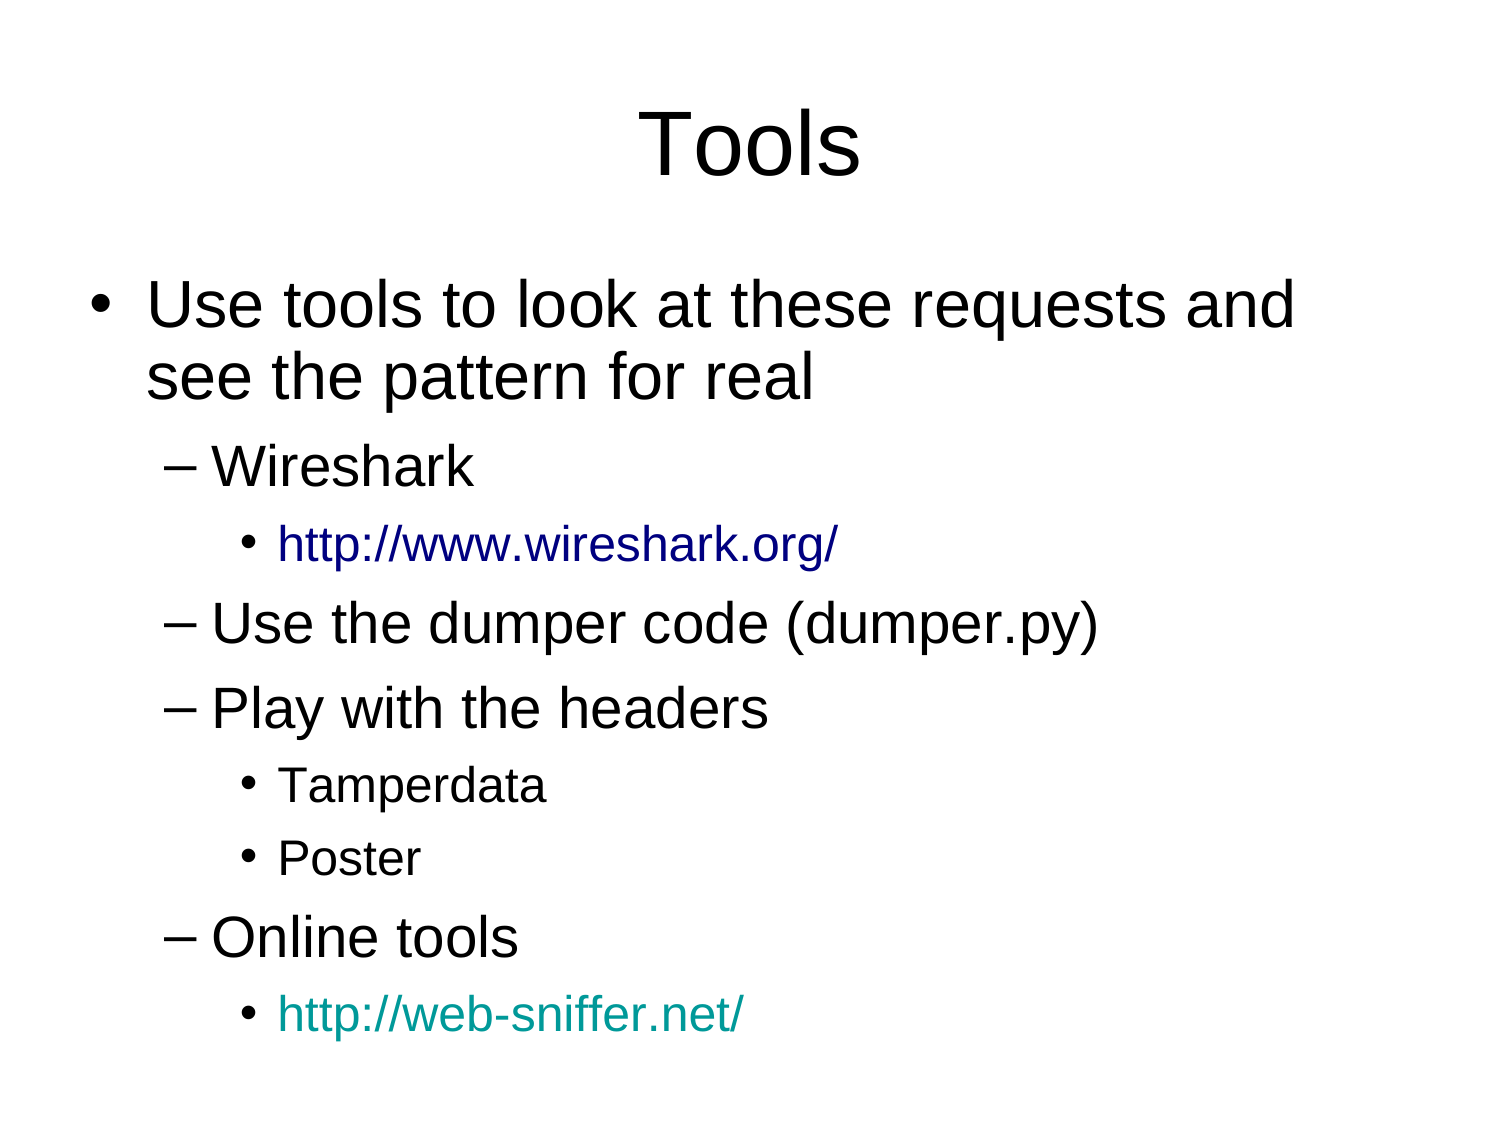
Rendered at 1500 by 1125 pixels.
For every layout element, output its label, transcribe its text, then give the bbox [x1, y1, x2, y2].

list Use tools to look at these requests and see the pattern for real Wireshark http://www.wireshark.org/ Use the dumper code (dumper.py) Play with the headers Tamperdata Poster Online tools http://web-sniffer.net/ [75, 262, 1426, 1005]
title Tools [75, 45, 1426, 233]
